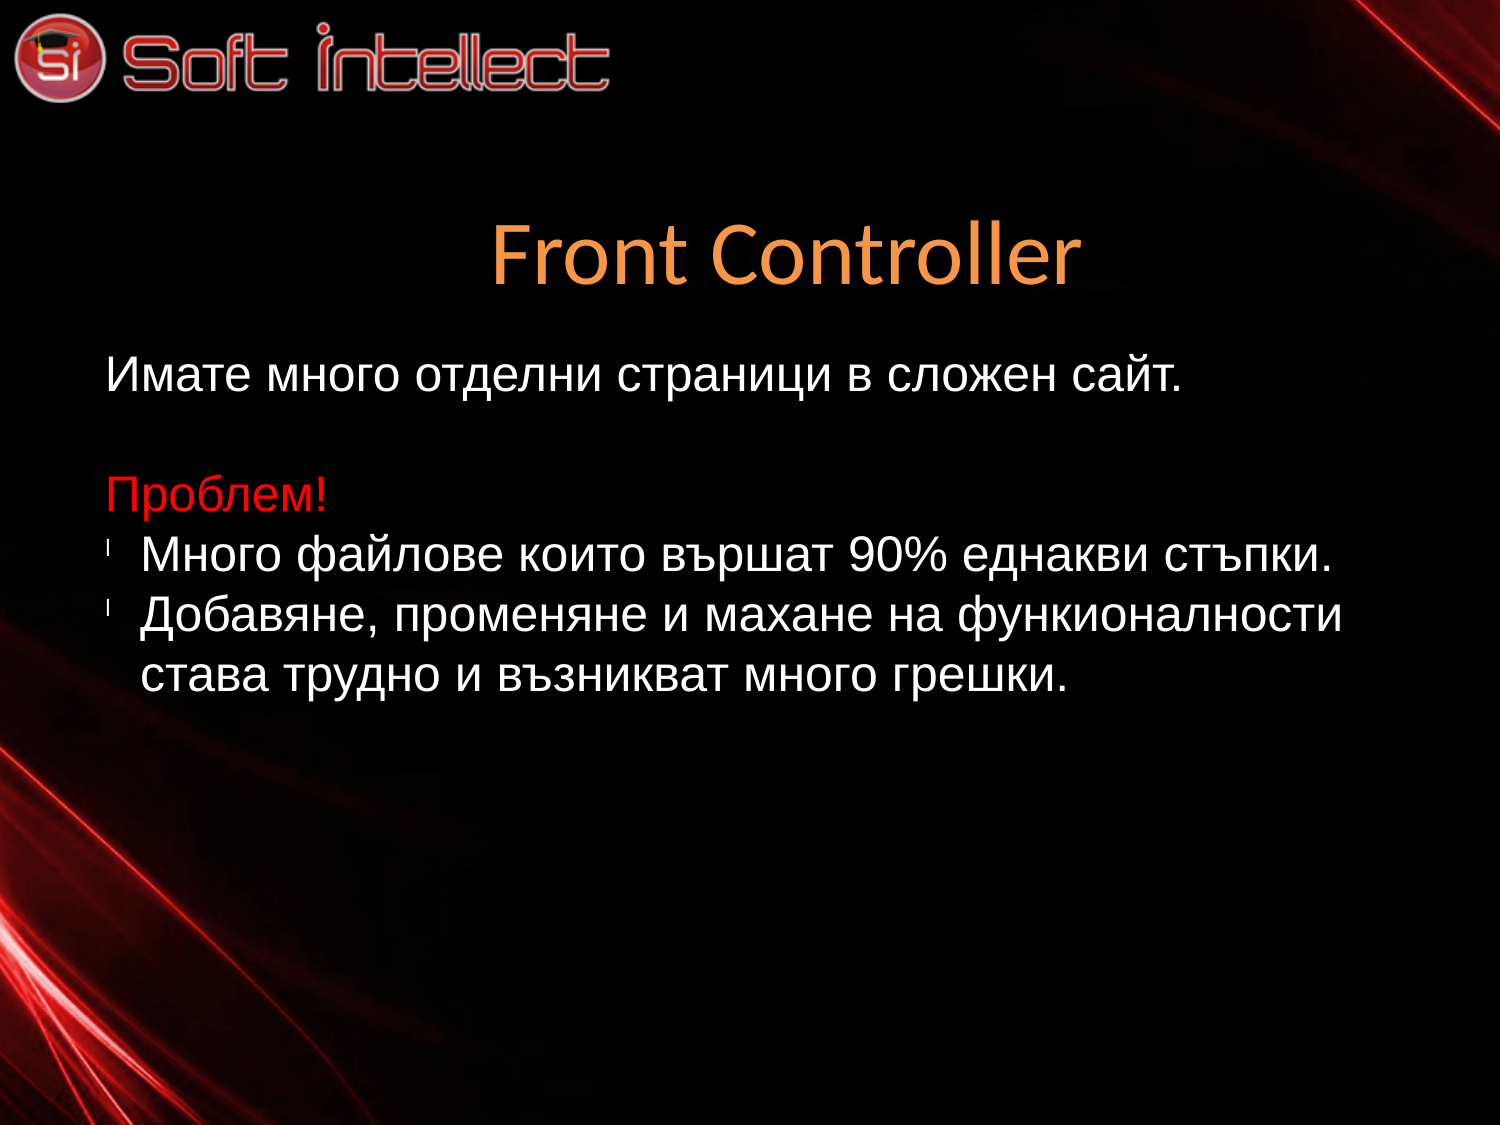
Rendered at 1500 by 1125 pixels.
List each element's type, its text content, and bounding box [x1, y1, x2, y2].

picture [0, 0, 1500, 1125]
text_box Front Controller [150, 127, 1425, 333]
text_box Имате много отделни страници в сложен сайт. Проблем! Много файлове които вършат 90% еднакви стъпки. Добавяне, променяне и махане на функионалности става трудно и възникват много грешки. [90, 333, 1425, 1080]
